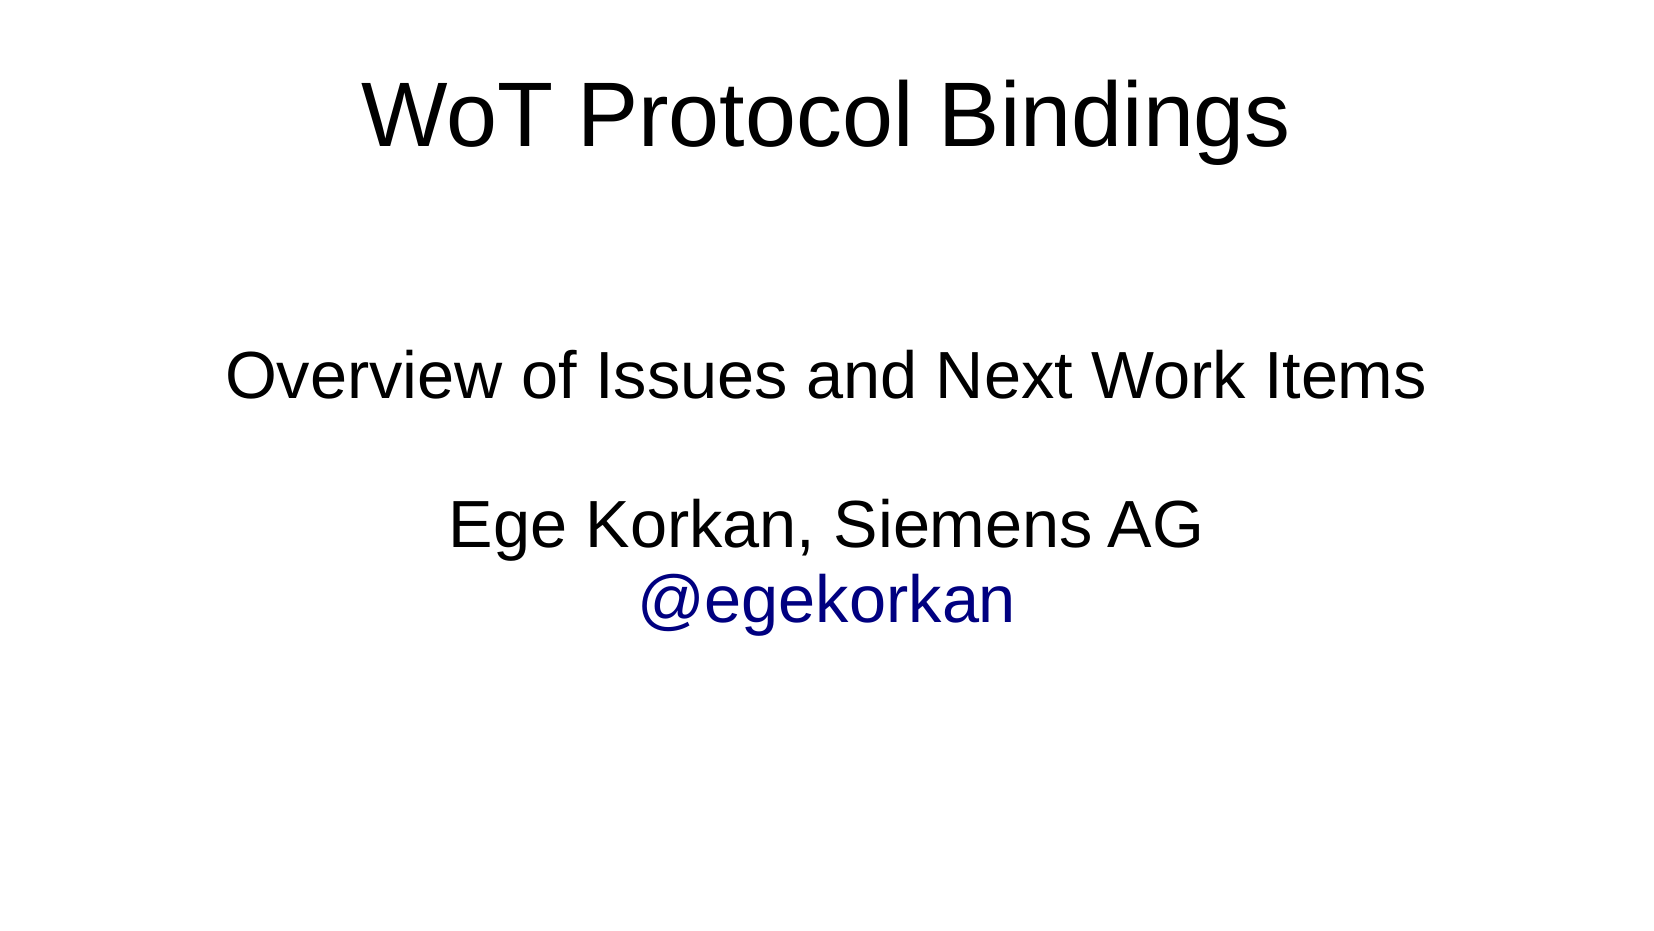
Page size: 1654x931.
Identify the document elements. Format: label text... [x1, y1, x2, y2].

title WoT Protocol Bindings [82, 37, 1571, 193]
subtitle Overview of Issues and Next Work Items Ege Korkan, Siemens AG @egekorkan [82, 217, 1571, 758]
